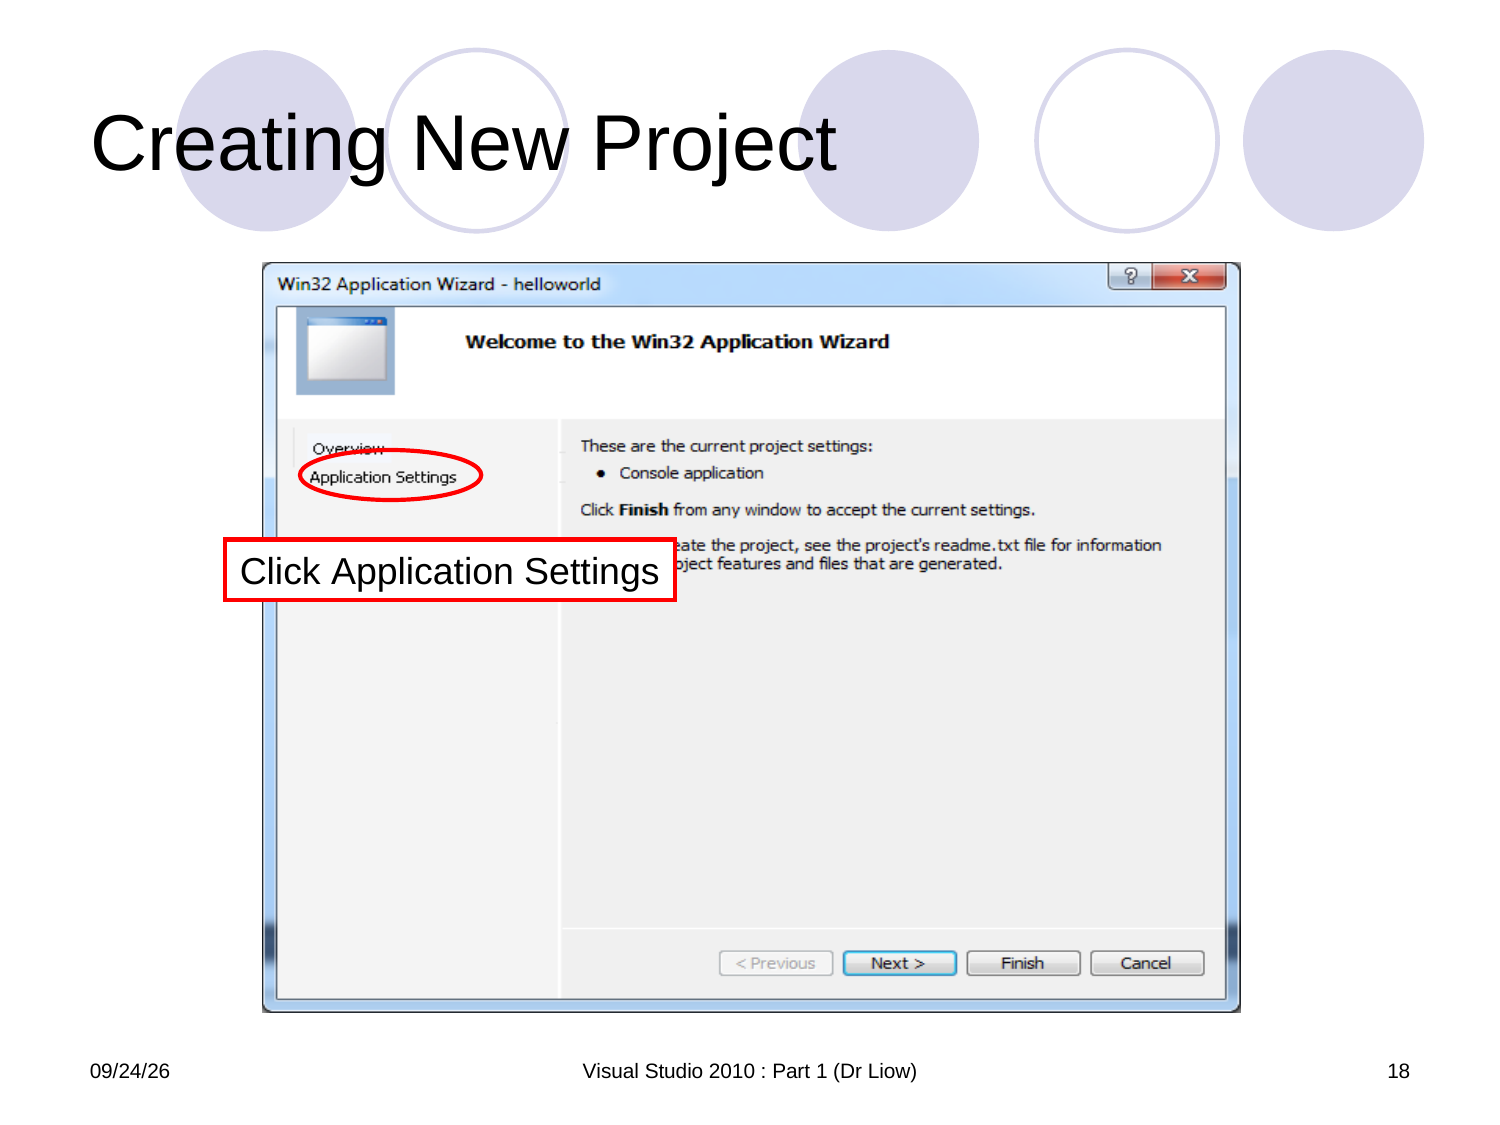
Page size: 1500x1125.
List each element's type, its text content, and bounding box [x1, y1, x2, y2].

picture [262, 262, 1241, 1013]
text_box 08/22/12 [74, 1049, 426, 1101]
text_box Visual Studio 2010 : Part 1 (Dr Liow) [512, 1049, 988, 1101]
text_box Click Application Settings [225, 539, 675, 601]
text_box <number> [1074, 1049, 1426, 1101]
title Creating New Project [75, 45, 1426, 233]
